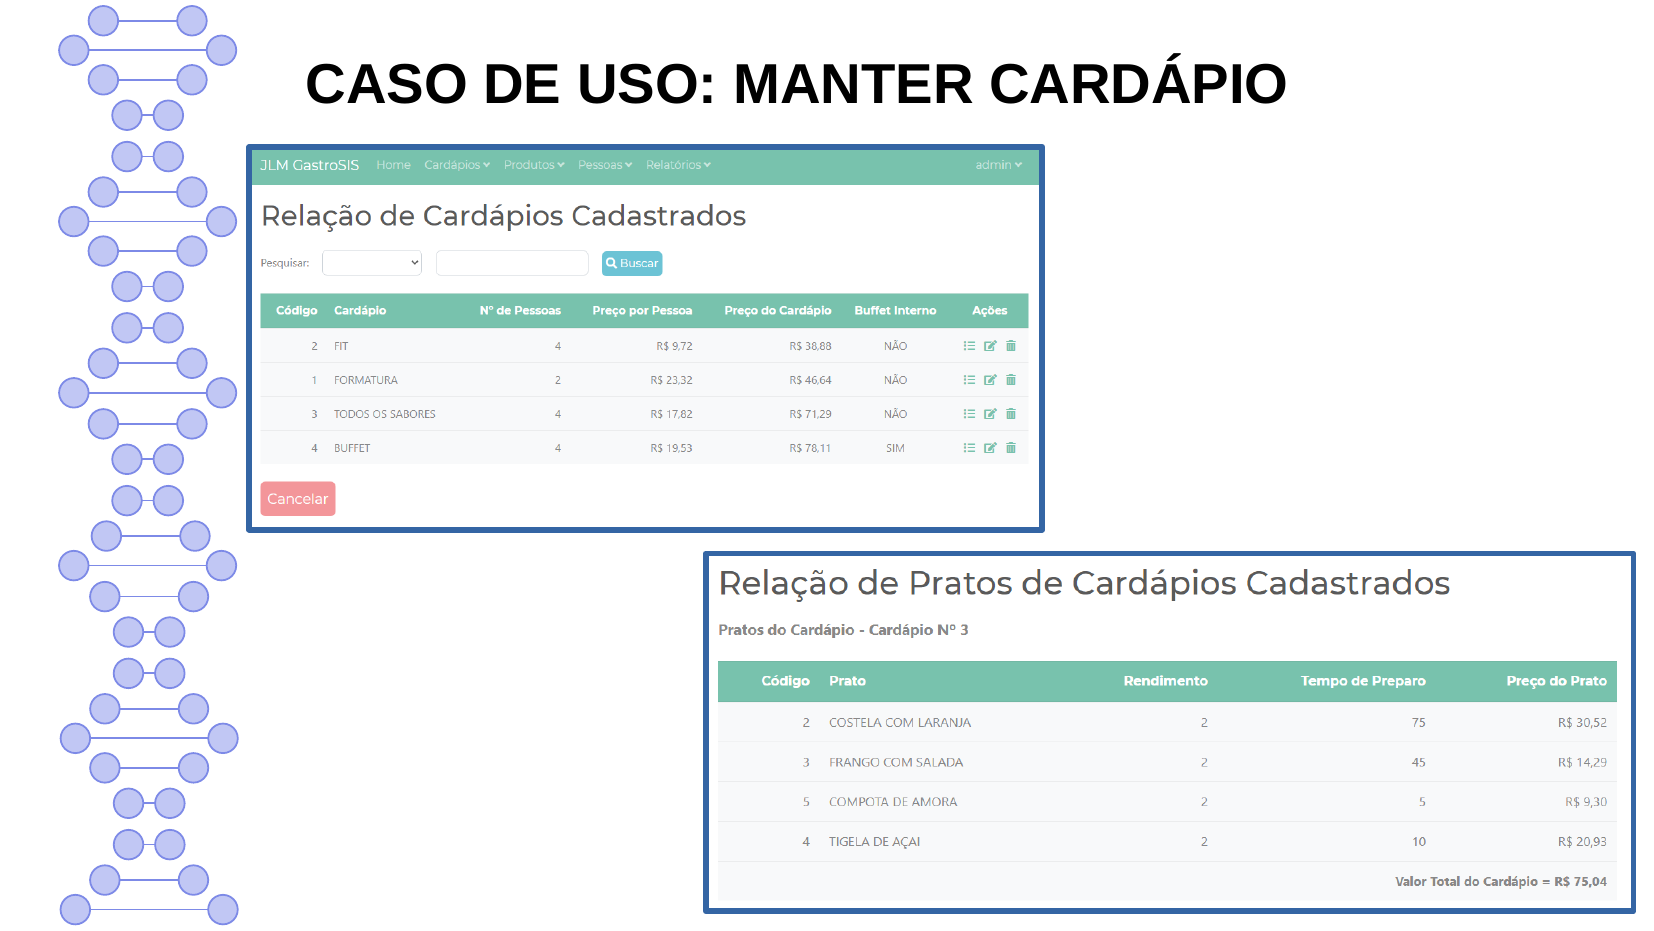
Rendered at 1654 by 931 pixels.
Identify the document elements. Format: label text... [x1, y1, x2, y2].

picture [708, 556, 1631, 909]
picture [252, 149, 1040, 527]
title Caso de Uso: manter cardápio [88, 32, 1506, 136]
